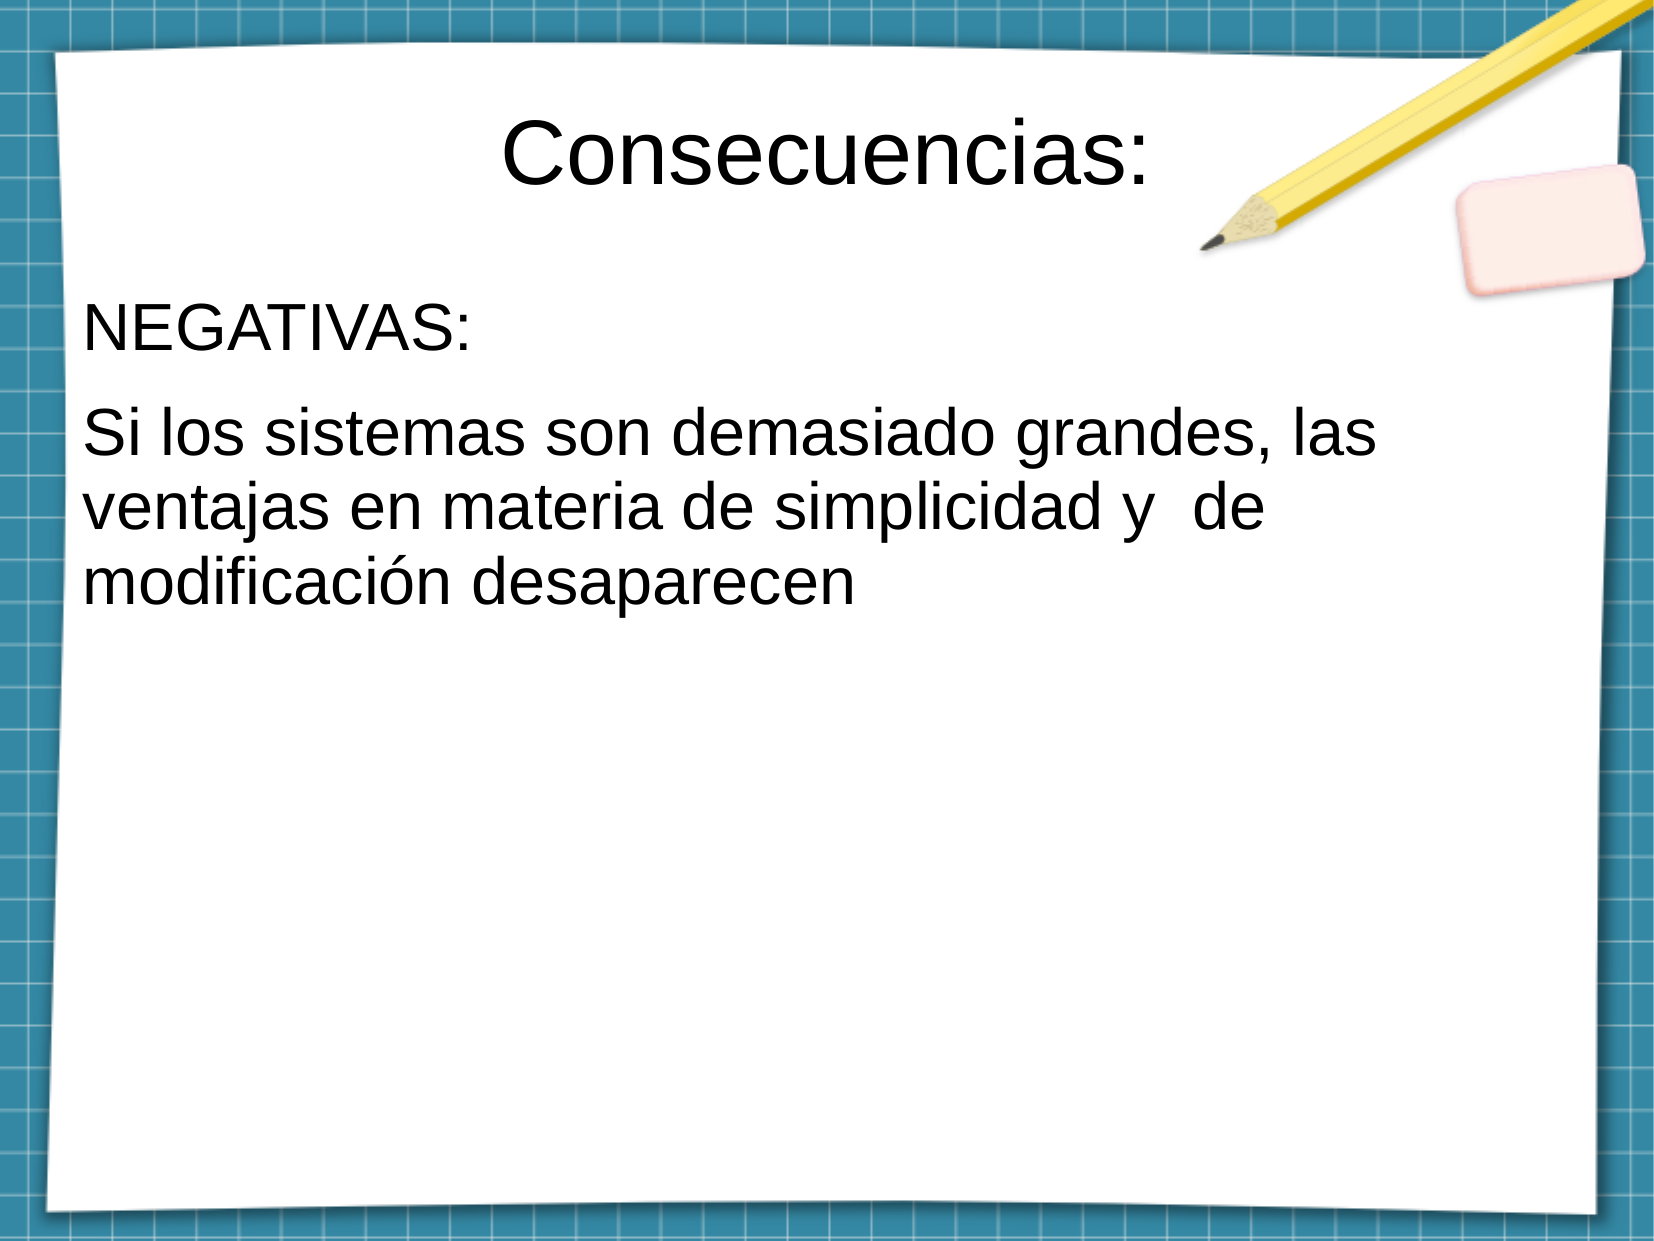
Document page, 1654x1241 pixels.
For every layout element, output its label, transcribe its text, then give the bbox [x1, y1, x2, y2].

title Consecuencias: [82, 49, 1571, 257]
list NEGATIVAS: Si los sistemas son demasiado grandes, las ventajas en materia de simplicidad y de modificación desaparecen [82, 290, 1571, 1010]
picture [0, 0, 1654, 1241]
